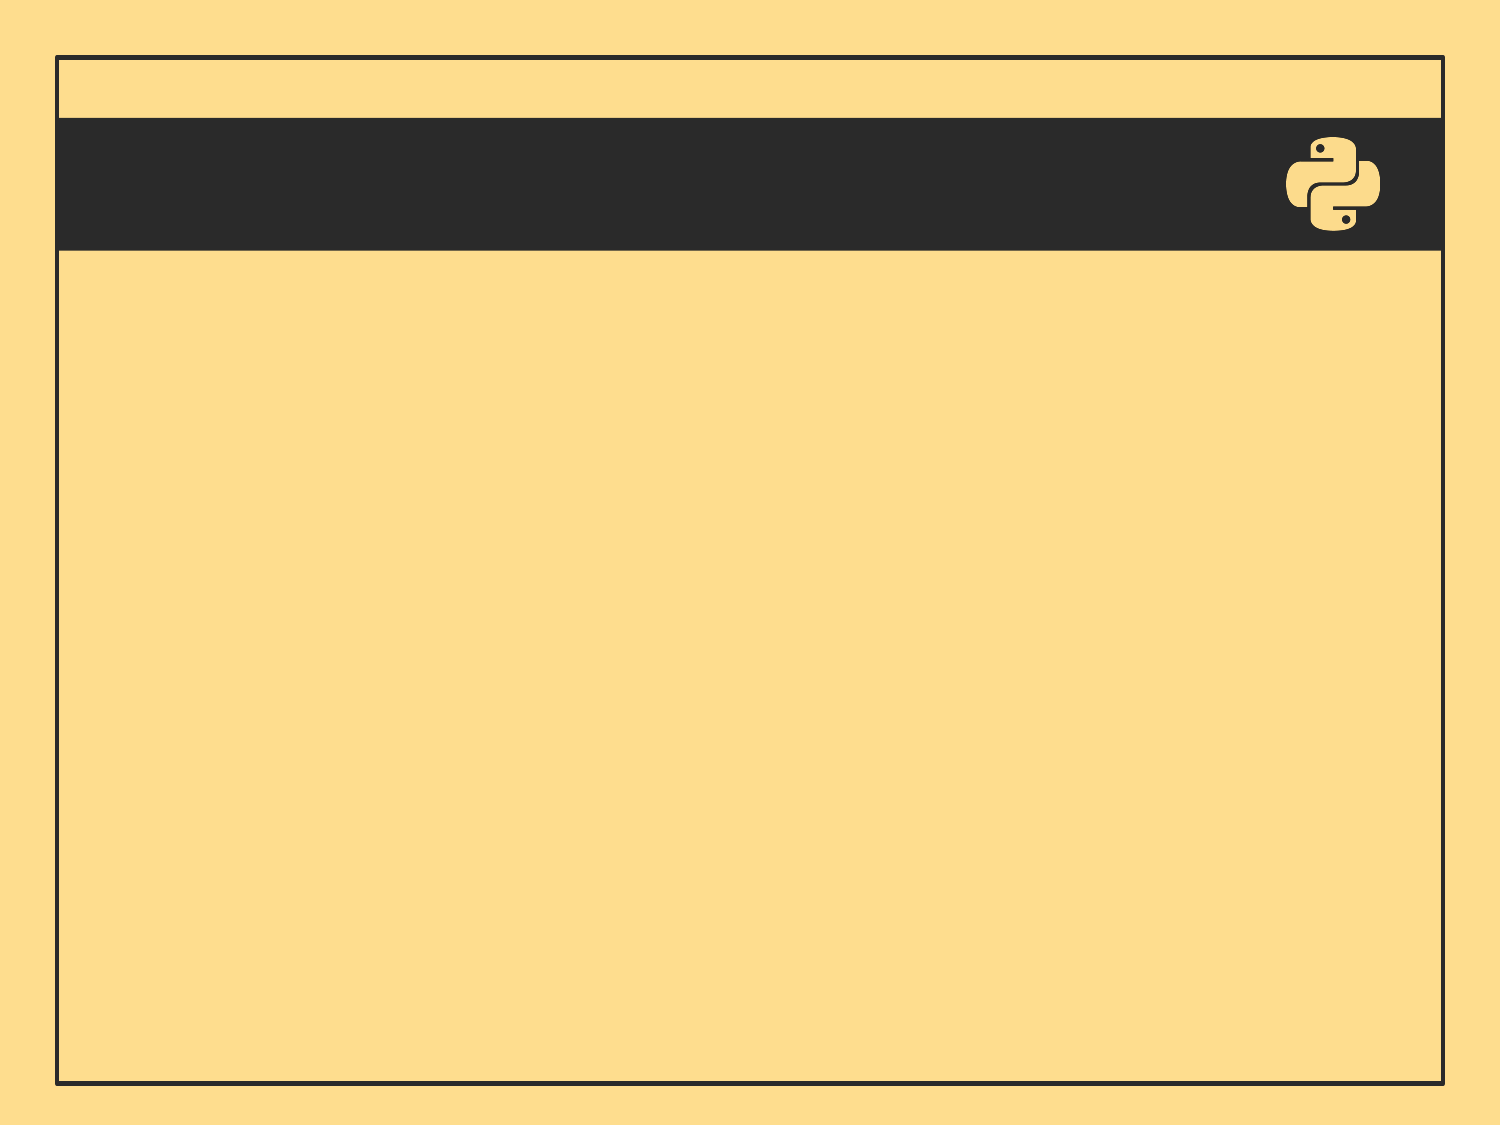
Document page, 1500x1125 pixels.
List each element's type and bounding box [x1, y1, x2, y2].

picture [1286, 137, 1380, 231]
